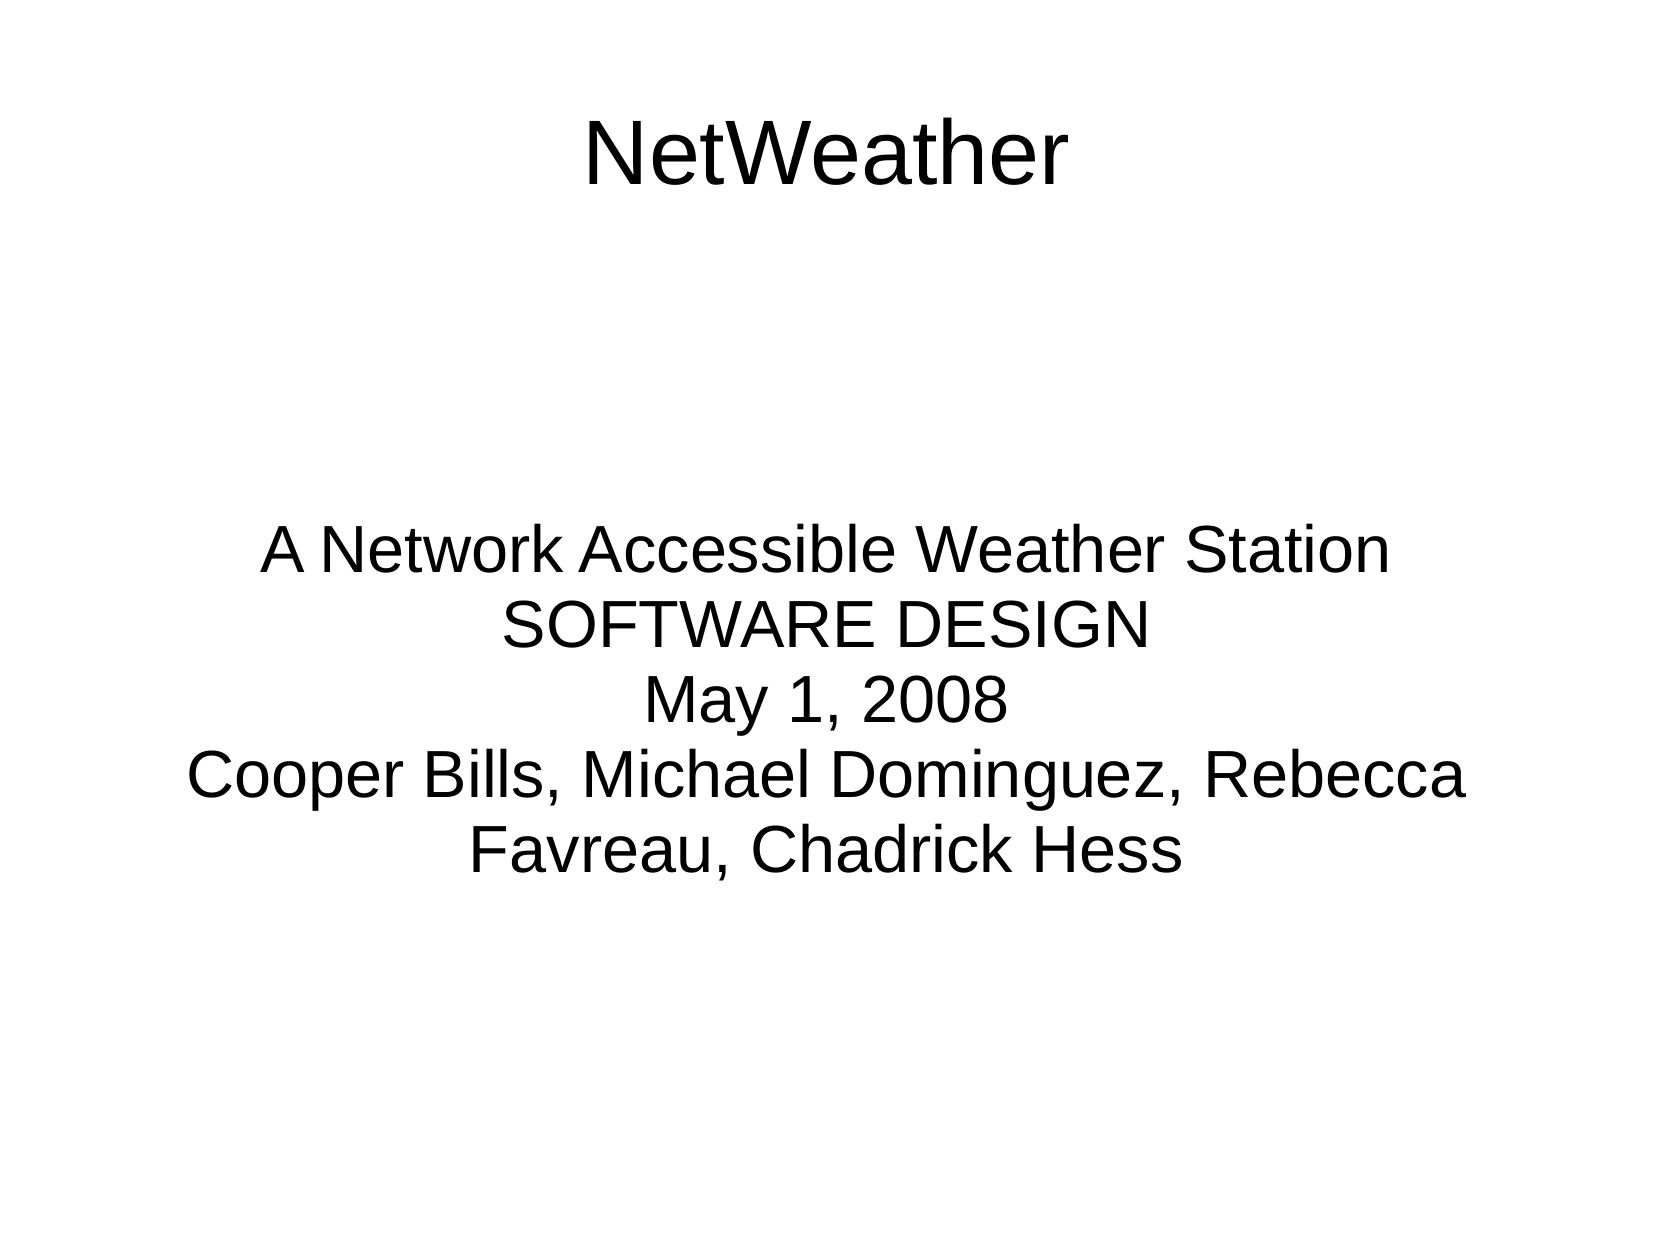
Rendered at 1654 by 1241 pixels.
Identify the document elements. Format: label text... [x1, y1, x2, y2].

title NetWeather [82, 49, 1571, 257]
subtitle A Network Accessible Weather Station SOFTWARE DESIGN May 1, 2008 Cooper Bills, Michael Dominguez, Rebecca Favreau, Chadrick Hess [82, 290, 1571, 1109]
